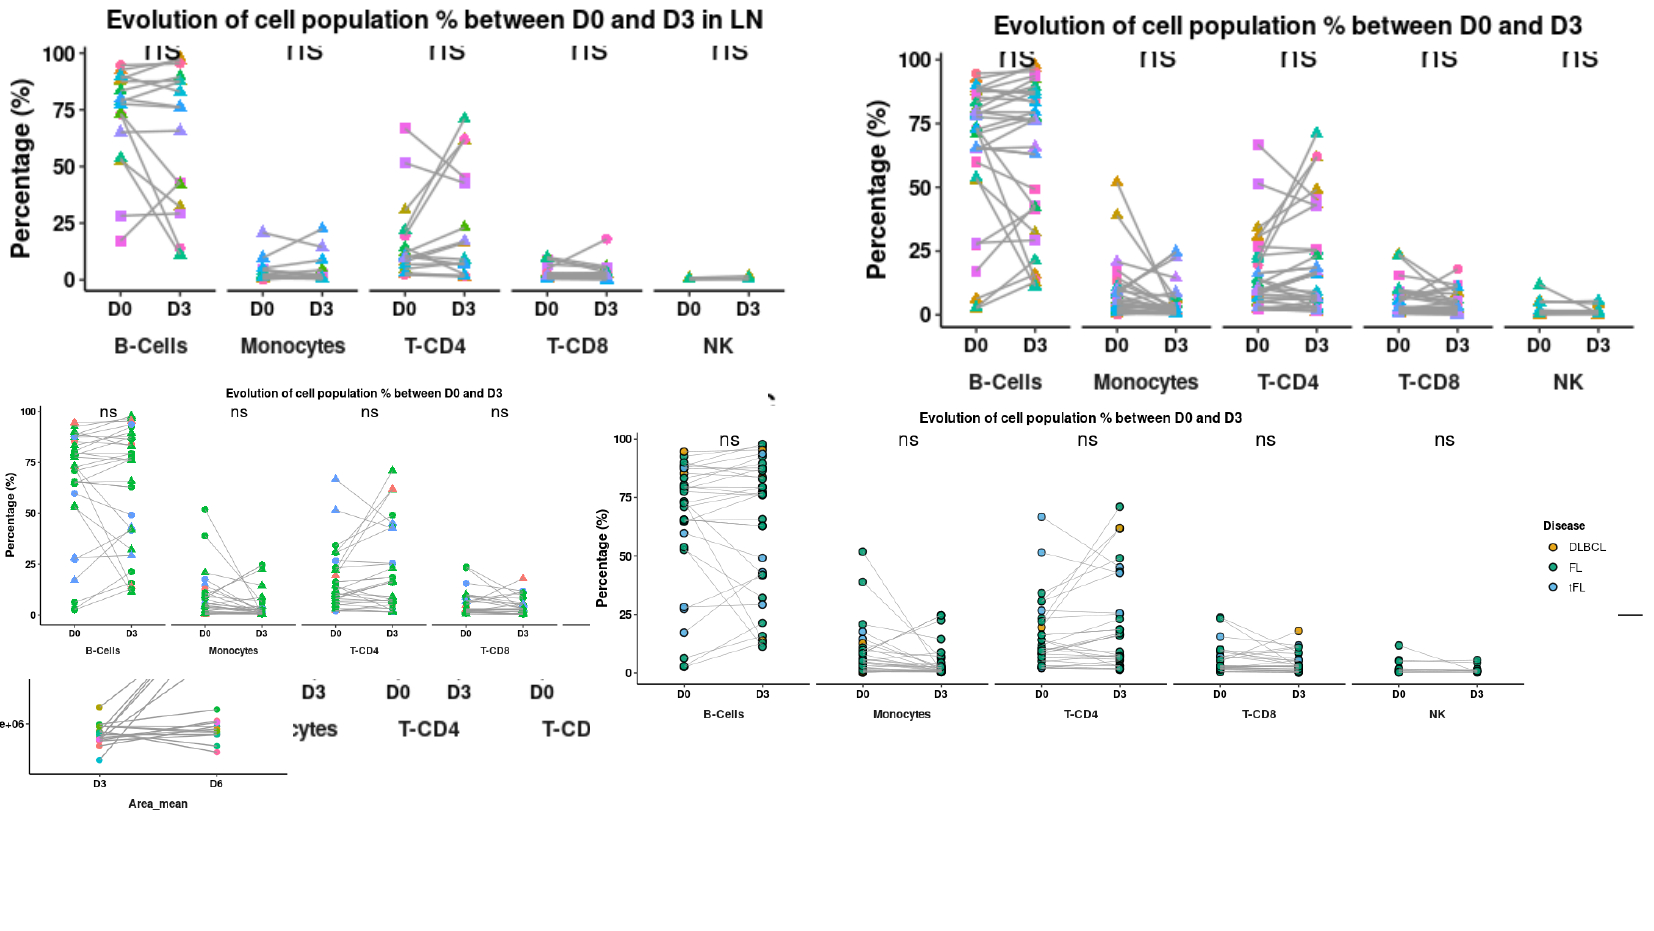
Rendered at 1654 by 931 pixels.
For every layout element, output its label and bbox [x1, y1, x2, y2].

picture [0, 0, 1654, 836]
